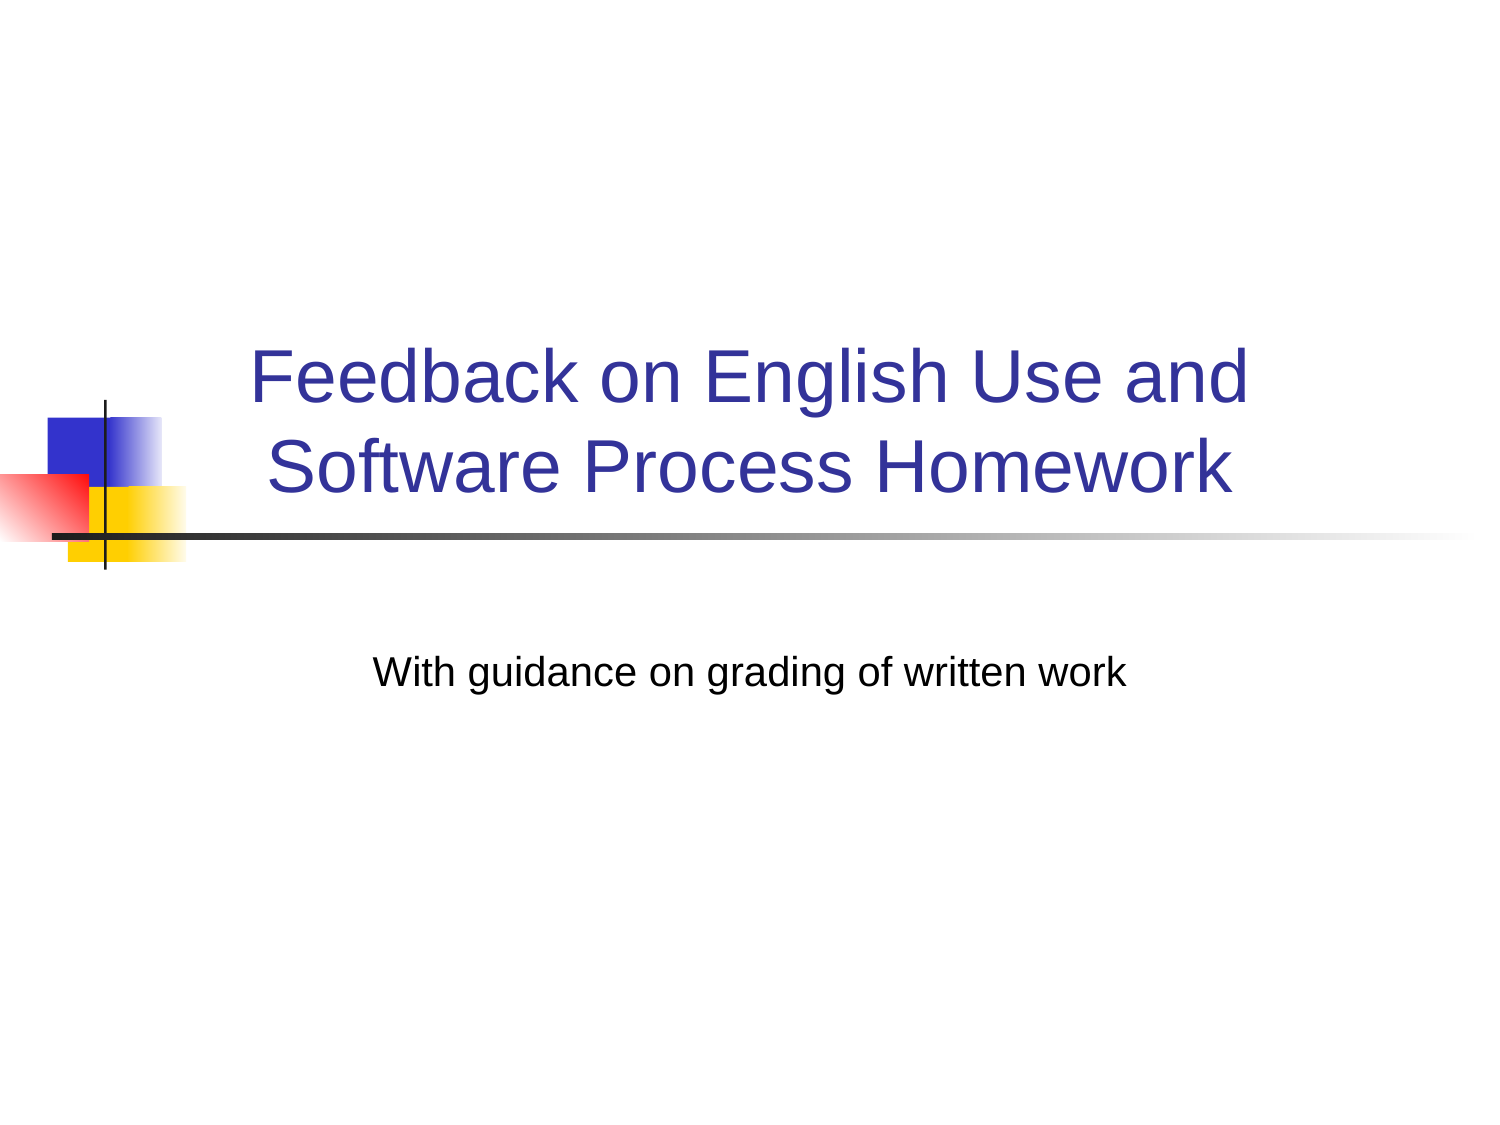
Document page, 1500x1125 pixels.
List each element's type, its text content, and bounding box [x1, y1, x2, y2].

title Feedback on English Use and Software Process Homework [150, 274, 1351, 515]
subtitle With guidance on grading of written work [225, 637, 1276, 925]
